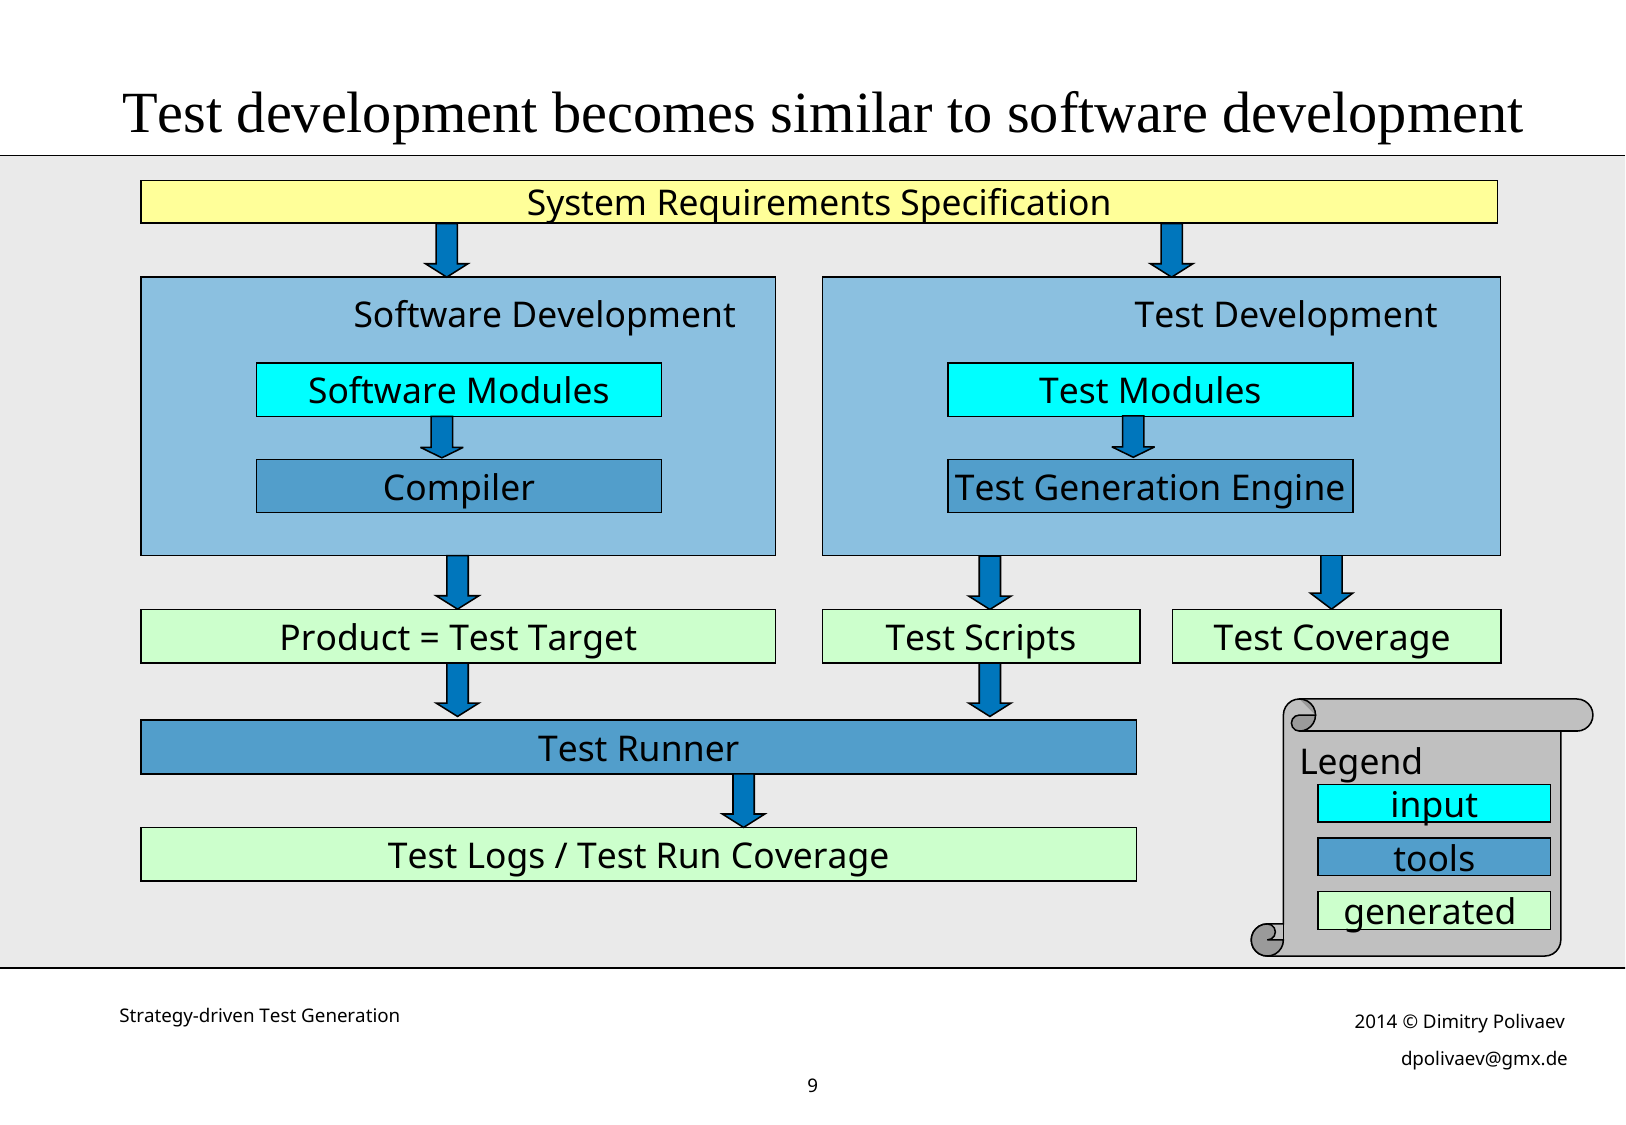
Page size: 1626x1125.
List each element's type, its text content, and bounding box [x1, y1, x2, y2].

text_box Software Development [353, 291, 737, 335]
text_box System Requirements Specification [140, 180, 1498, 223]
text_box tools [1318, 838, 1551, 876]
text_box Test Modules [947, 362, 1353, 417]
title Test development becomes similar to software development [122, 70, 1551, 145]
text_box Legend [1285, 732, 1438, 789]
text_box input [1318, 784, 1551, 823]
text_box Test Logs / Test Run Coverage [140, 827, 1137, 882]
text_box Test Scripts [822, 609, 1140, 664]
text_box input [1427, 800, 1438, 815]
text_box Test Runner [140, 720, 1137, 774]
text_box [722, 773, 765, 828]
text_box Test Generation Engine [947, 459, 1353, 513]
text_box [1251, 698, 1593, 957]
text_box [822, 223, 1501, 609]
text_box Product = Test Target [140, 609, 776, 664]
text_box [140, 223, 776, 609]
text_box [968, 663, 1012, 717]
text_box [436, 663, 479, 717]
text_box generated [1318, 891, 1551, 930]
text_box Test Development [1134, 291, 1439, 335]
text_box Compiler [256, 459, 662, 513]
text_box Software Modules [256, 362, 662, 417]
text_box Test Coverage [1172, 609, 1501, 664]
